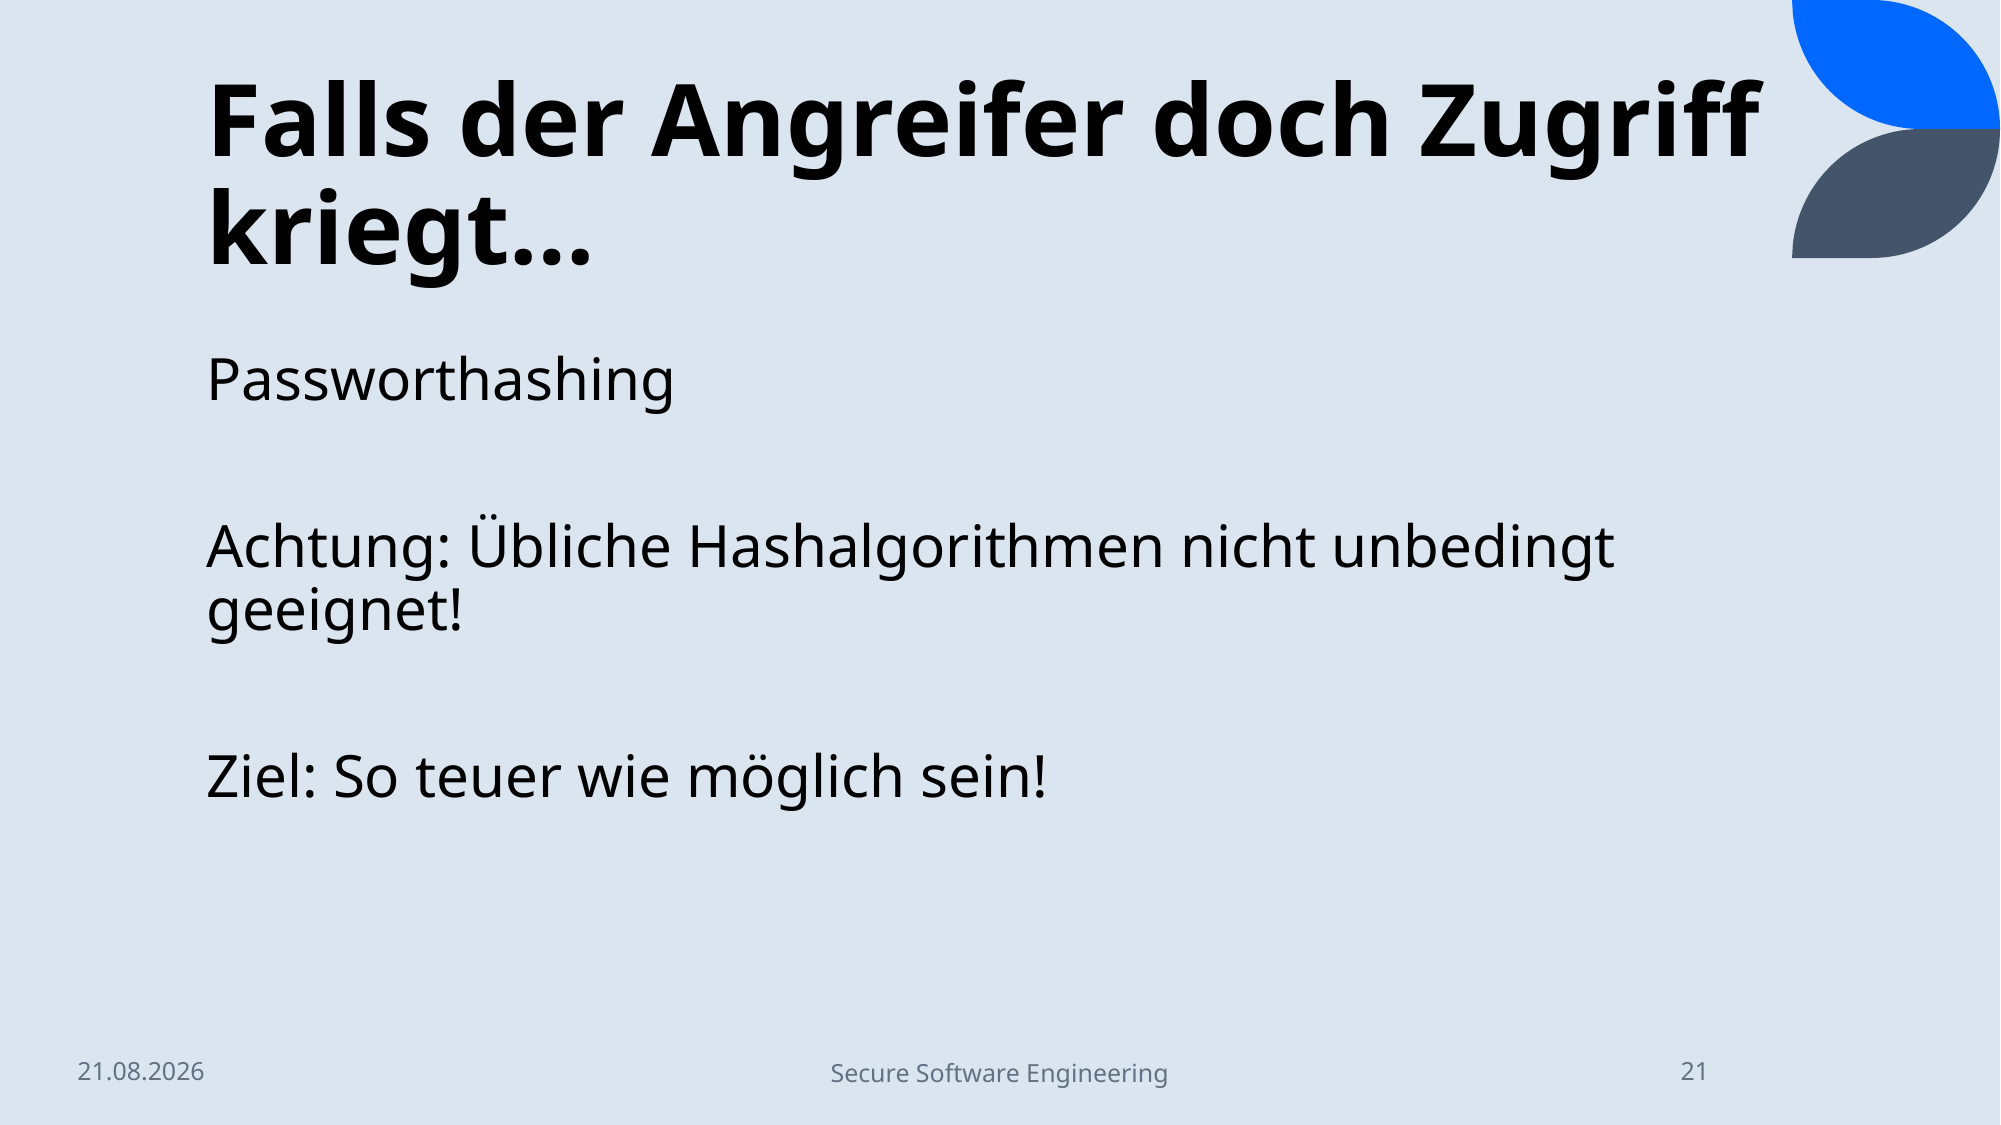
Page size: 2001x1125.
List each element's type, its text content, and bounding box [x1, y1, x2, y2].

text_box 27.07.2022 [62, 1042, 342, 1103]
text_box Secure Software Engineering [662, 1042, 1338, 1103]
list Passworthashing Achtung: Übliche Hashalgorithmen nicht unbedingt geeignet! Ziel: So teuer wie möglich sein! [191, 342, 1796, 895]
text_box 21 [1665, 1042, 1938, 1103]
title Falls der Angreifer doch Zugriff kriegt… [191, 62, 1796, 280]
